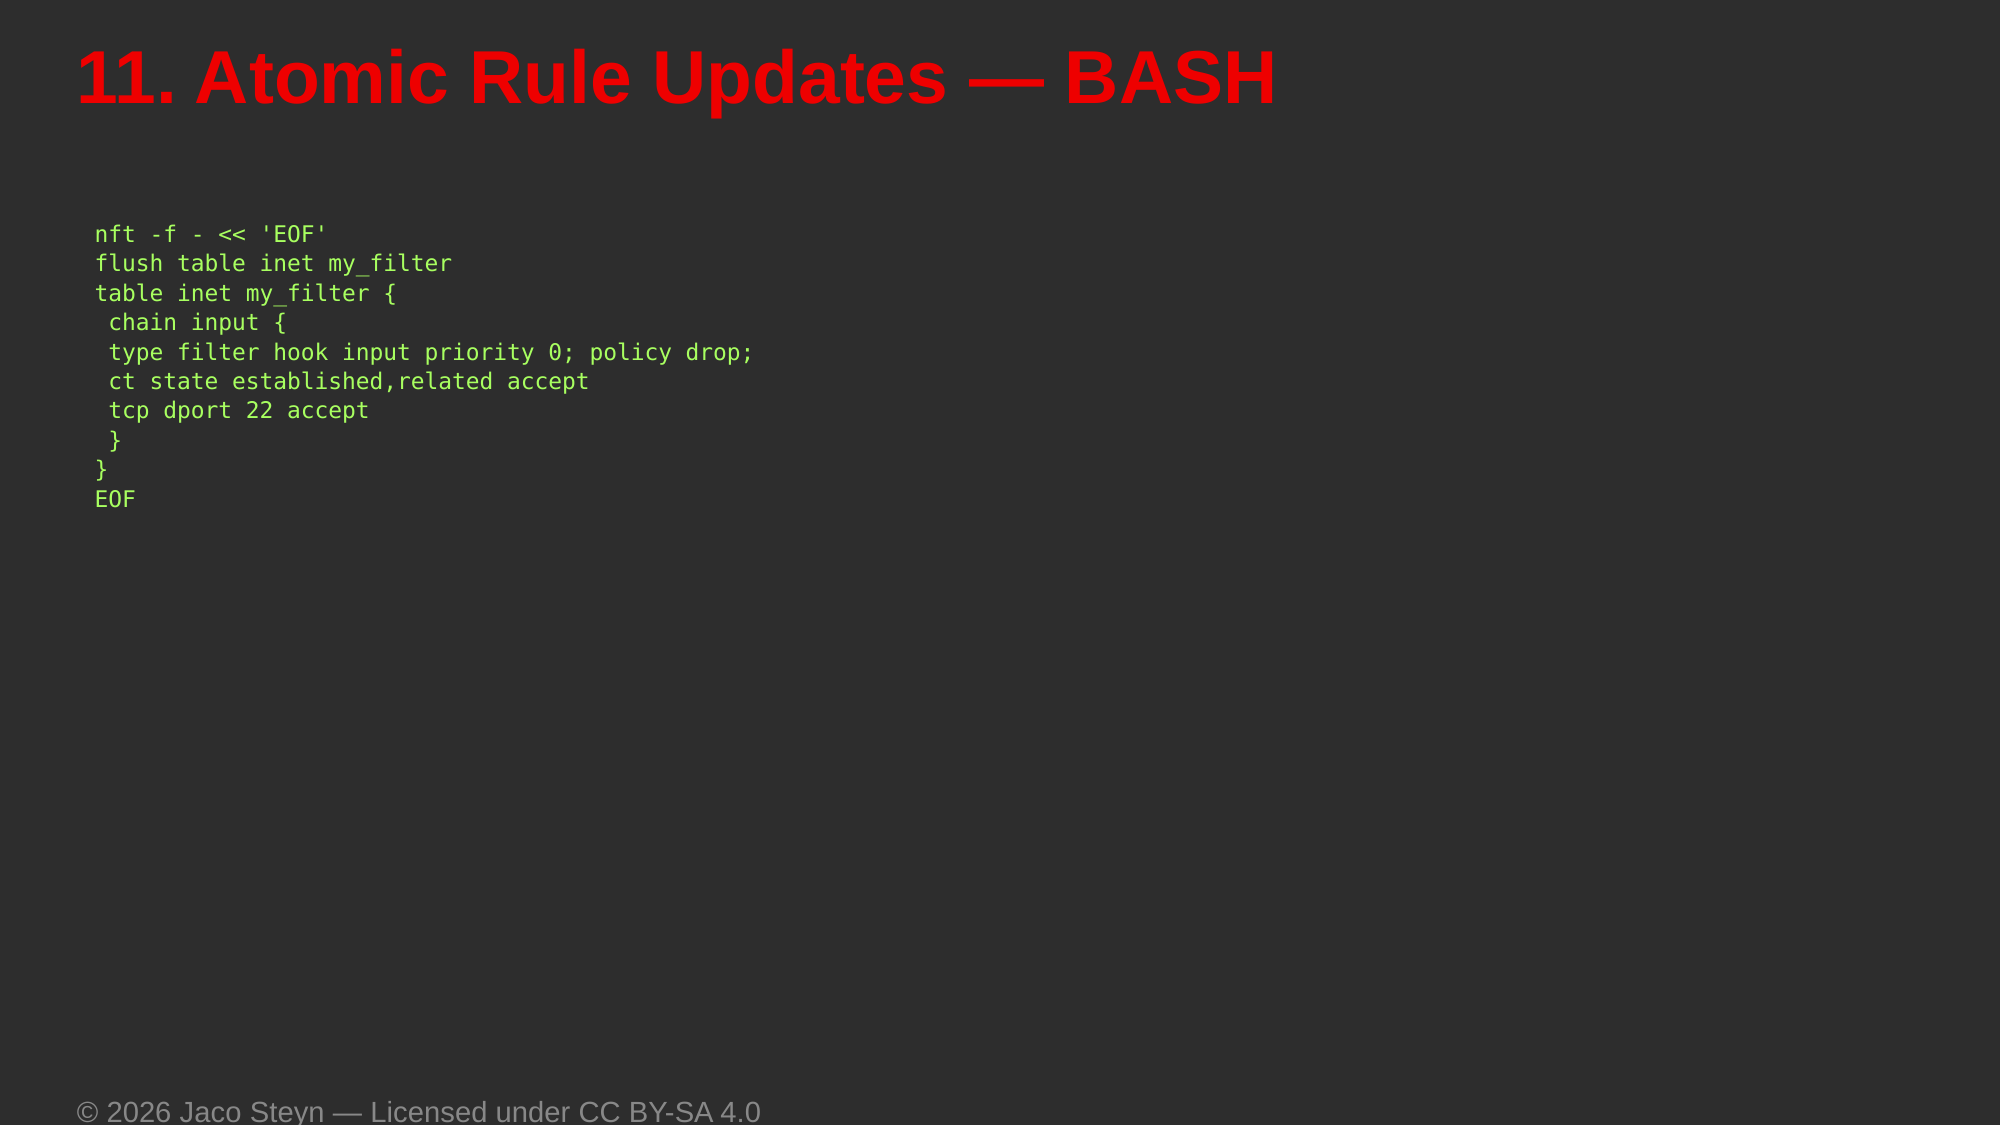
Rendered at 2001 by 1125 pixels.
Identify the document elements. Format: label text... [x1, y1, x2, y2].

text_box © 2026 Jaco Steyn — Licensed under CC BY-SA 4.0 [59, 1083, 1942, 1120]
text_box 11. Atomic Rule Updates — BASH [59, 23, 1942, 178]
text_box nft -f - << 'EOF' flush table inet my_filter table inet my_filter { chain input { type filter hook input priority 0; policy drop; ct state established,related accept tcp dport 22 accept } } EOF [59, 194, 1942, 1052]
